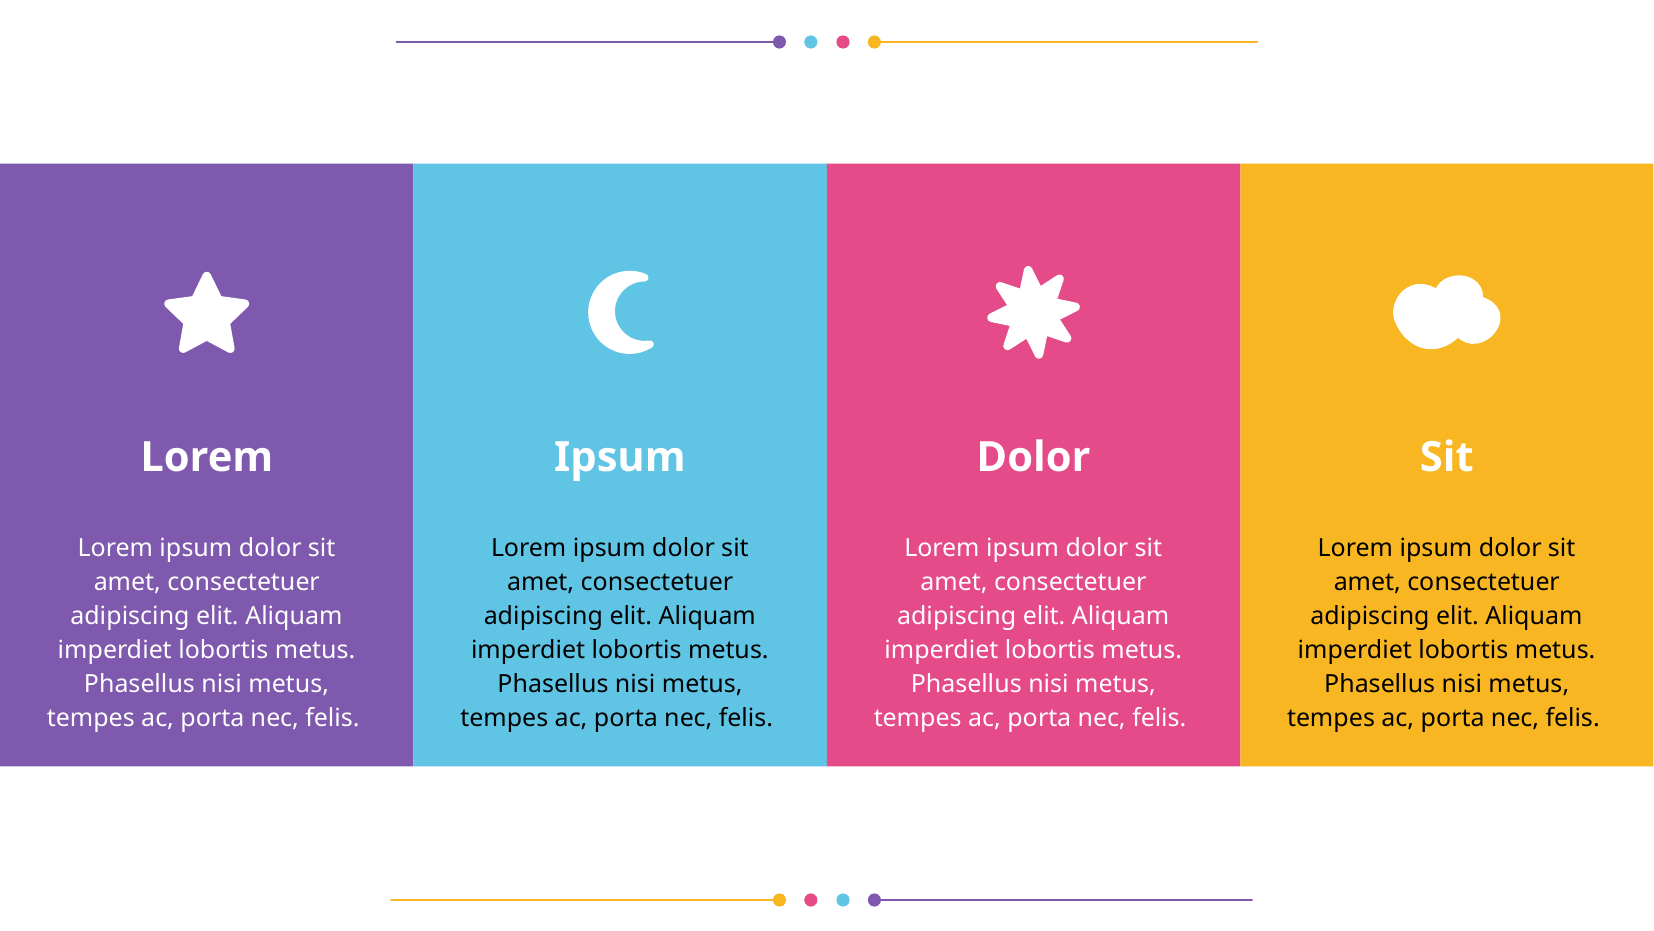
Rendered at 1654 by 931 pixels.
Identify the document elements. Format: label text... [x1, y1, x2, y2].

title Dolor [903, 401, 1164, 508]
title Lorem [76, 401, 337, 508]
title Sit [1316, 401, 1577, 508]
title Lorem ipsum dolor sit amet, consectetuer adipiscing elit. Aliquam imperdiet lobortis metus. Phasellus nisi metus, tempes ac, porta nec, felis. [1286, 492, 1608, 737]
title Lorem ipsum dolor sit amet, consectetuer adipiscing elit. Aliquam imperdiet lobortis metus. Phasellus nisi metus, tempes ac, porta nec, felis. [459, 492, 781, 737]
title Lorem ipsum dolor sit amet, consectetuer adipiscing elit. Aliquam imperdiet lobortis metus. Phasellus nisi metus, tempes ac, porta nec, felis. [46, 492, 368, 737]
text_box [596, 280, 628, 346]
title Ipsum [490, 401, 751, 508]
title Lorem ipsum dolor sit amet, consectetuer adipiscing elit. Aliquam imperdiet lobortis metus. Phasellus nisi metus, tempes ac, porta nec, felis. [873, 492, 1194, 737]
text_box [1007, 286, 1059, 338]
text_box [1402, 285, 1491, 340]
text_box [180, 288, 234, 339]
